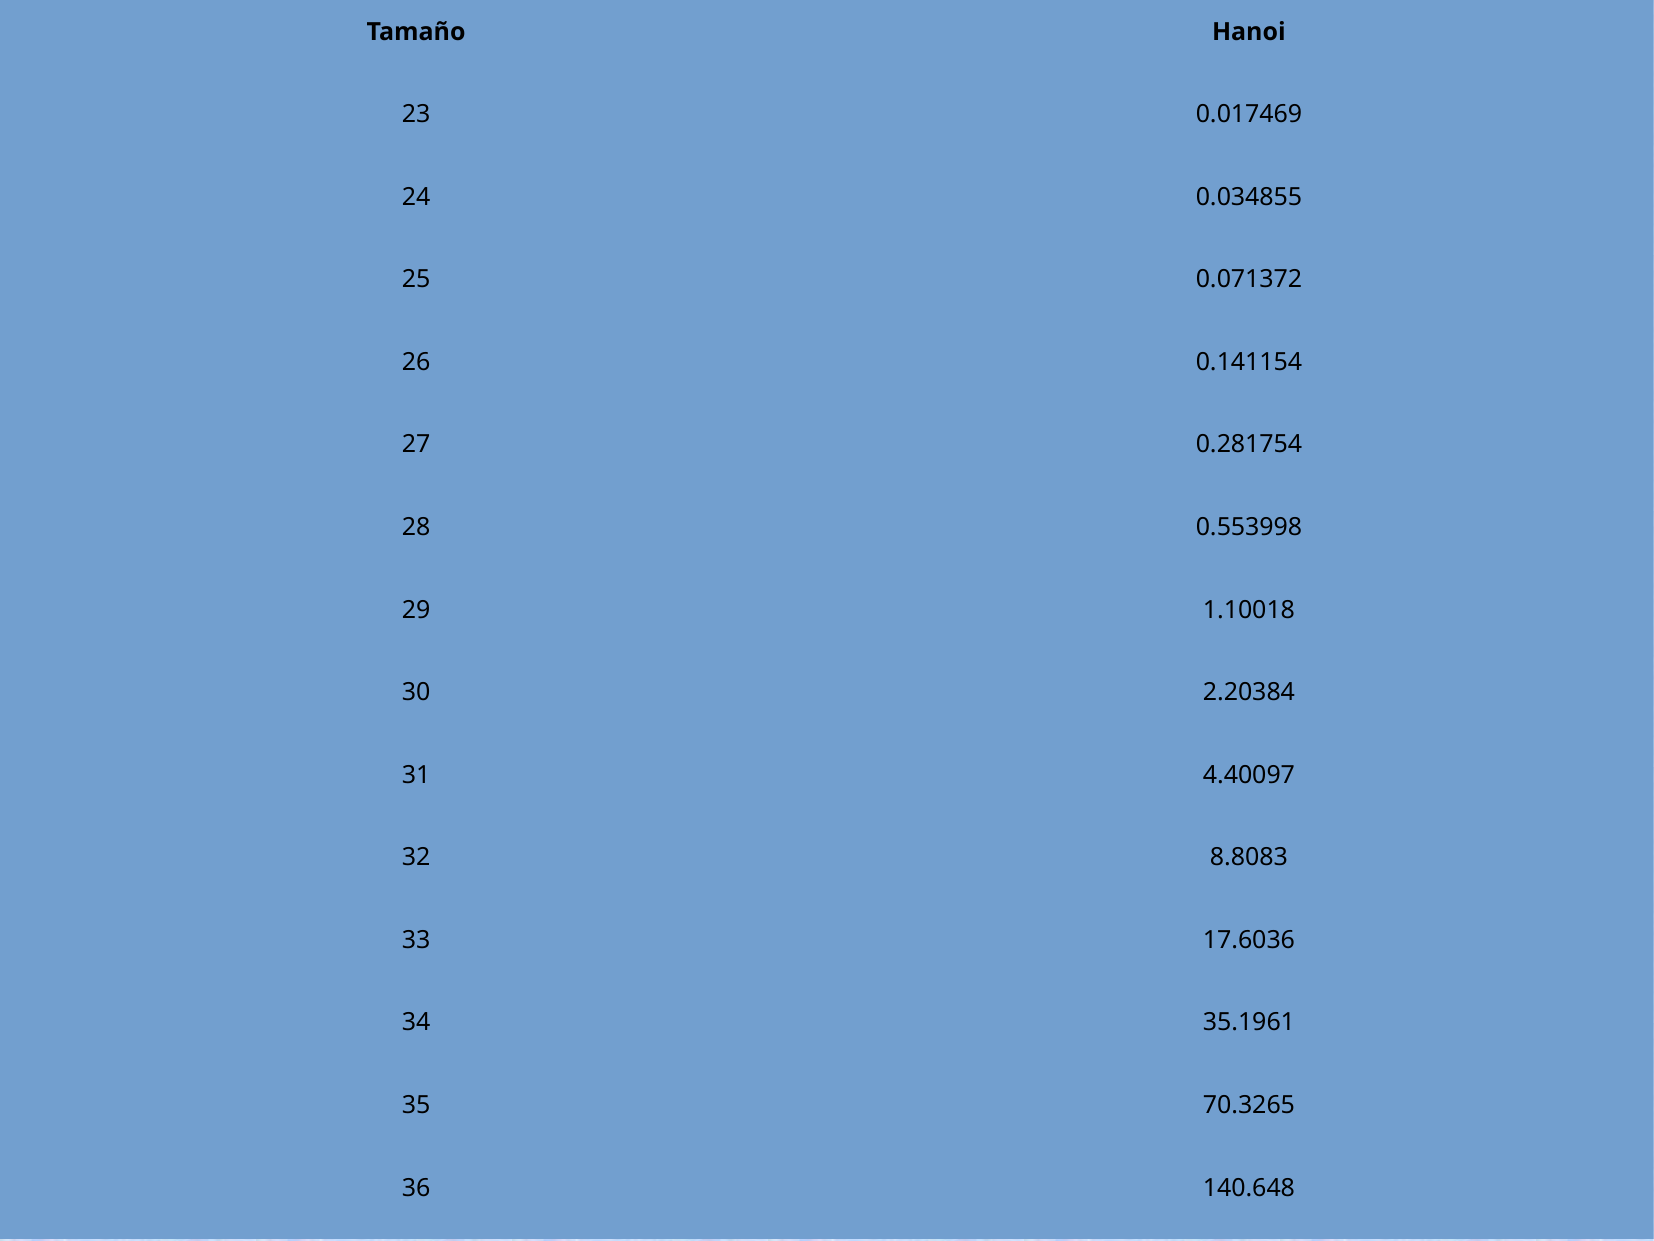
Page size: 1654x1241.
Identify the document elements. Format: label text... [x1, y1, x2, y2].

table_cell 28 [0, 495, 832, 578]
table_cell 33 [0, 908, 832, 991]
table_cell 0.553998 [832, 495, 1654, 578]
table_cell 8.8083 [832, 826, 1654, 908]
table_cell 0.281754 [832, 413, 1654, 495]
table_cell 26 [0, 330, 832, 413]
table_cell 0.017469 [832, 83, 1654, 165]
table_cell 35 [0, 1073, 832, 1156]
table_header Hanoi [832, 0, 1654, 83]
table_cell 34 [0, 991, 832, 1073]
table_cell 17.6036 [832, 908, 1654, 991]
table_cell 32 [0, 826, 832, 908]
table_cell 1.10018 [832, 578, 1654, 660]
table_cell 29 [0, 578, 832, 660]
table_cell 31 [0, 743, 832, 826]
table_cell 0.141154 [832, 330, 1654, 413]
table_cell 140.648 [832, 1156, 1654, 1239]
table_cell 30 [0, 660, 832, 743]
table_cell 2.20384 [832, 660, 1654, 743]
table_cell 24 [0, 165, 832, 248]
table_cell 0.071372 [832, 248, 1654, 330]
table_cell 27 [0, 413, 832, 495]
table_cell 35.1961 [832, 991, 1654, 1073]
table_cell 36 [0, 1156, 832, 1239]
table_cell 25 [0, 248, 832, 330]
table_cell 4.40097 [832, 743, 1654, 826]
table_cell 23 [0, 83, 832, 165]
table_header Tamaño [0, 0, 832, 83]
table_cell 70.3265 [832, 1073, 1654, 1156]
table_cell 0.034855 [832, 165, 1654, 248]
